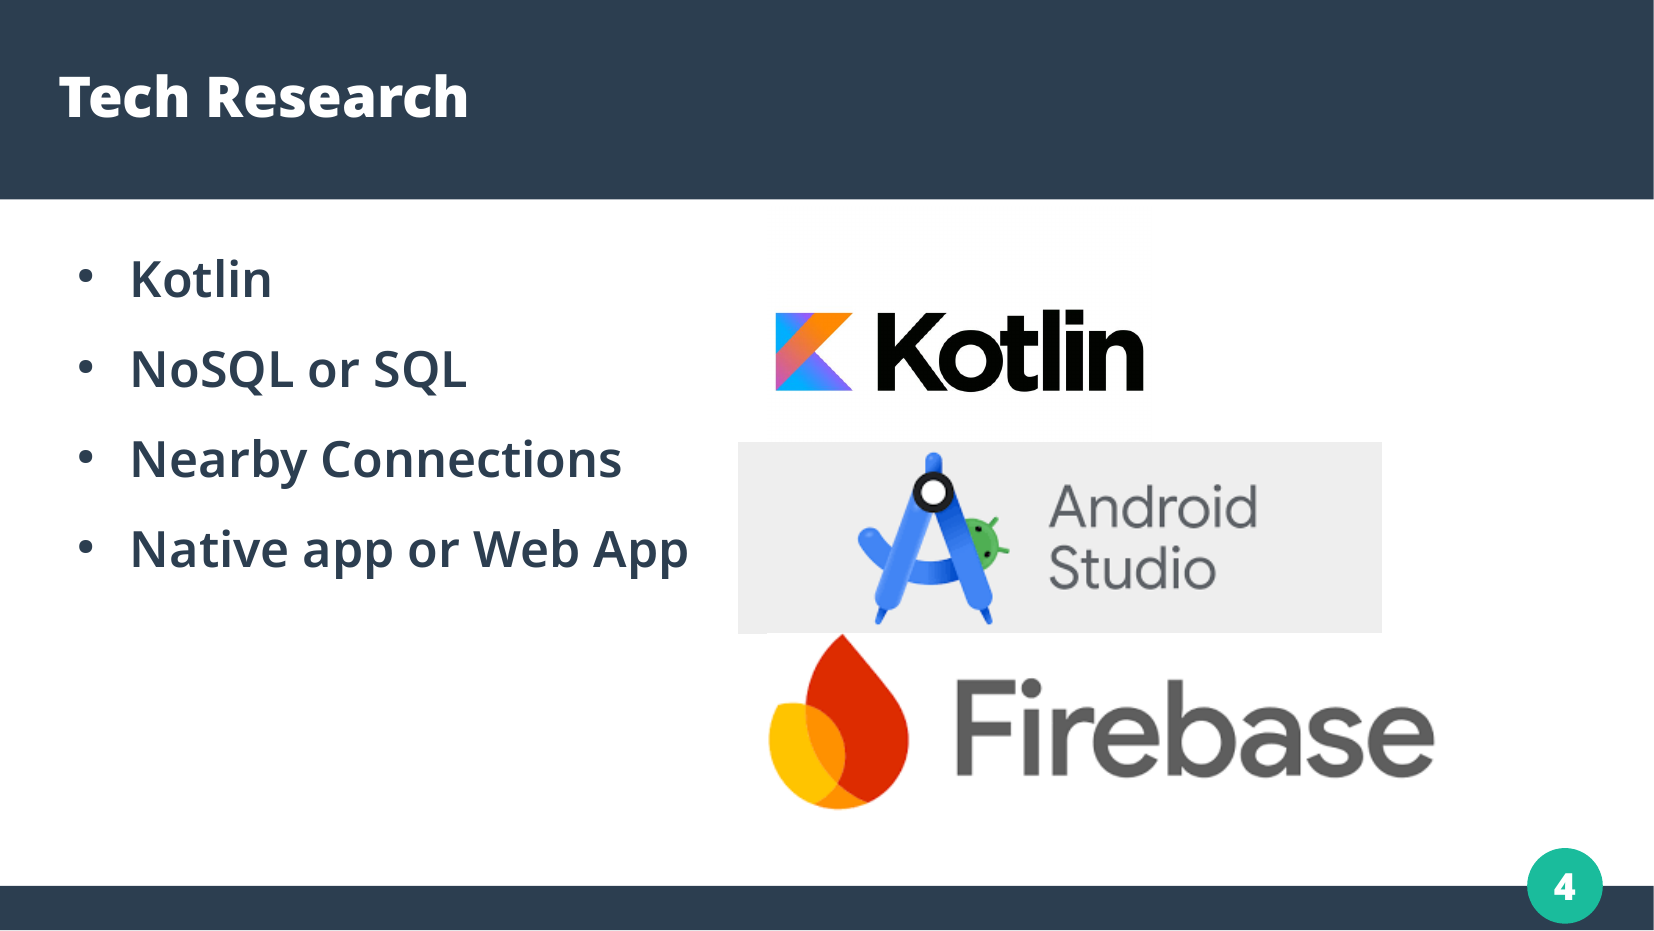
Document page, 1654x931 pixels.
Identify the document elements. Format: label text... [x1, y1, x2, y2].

picture [738, 206, 1440, 817]
title Tech Research [59, 37, 1595, 155]
list Kotlin NoSQL or SQL Nearby Connections Native app or Web App [59, 243, 1595, 864]
